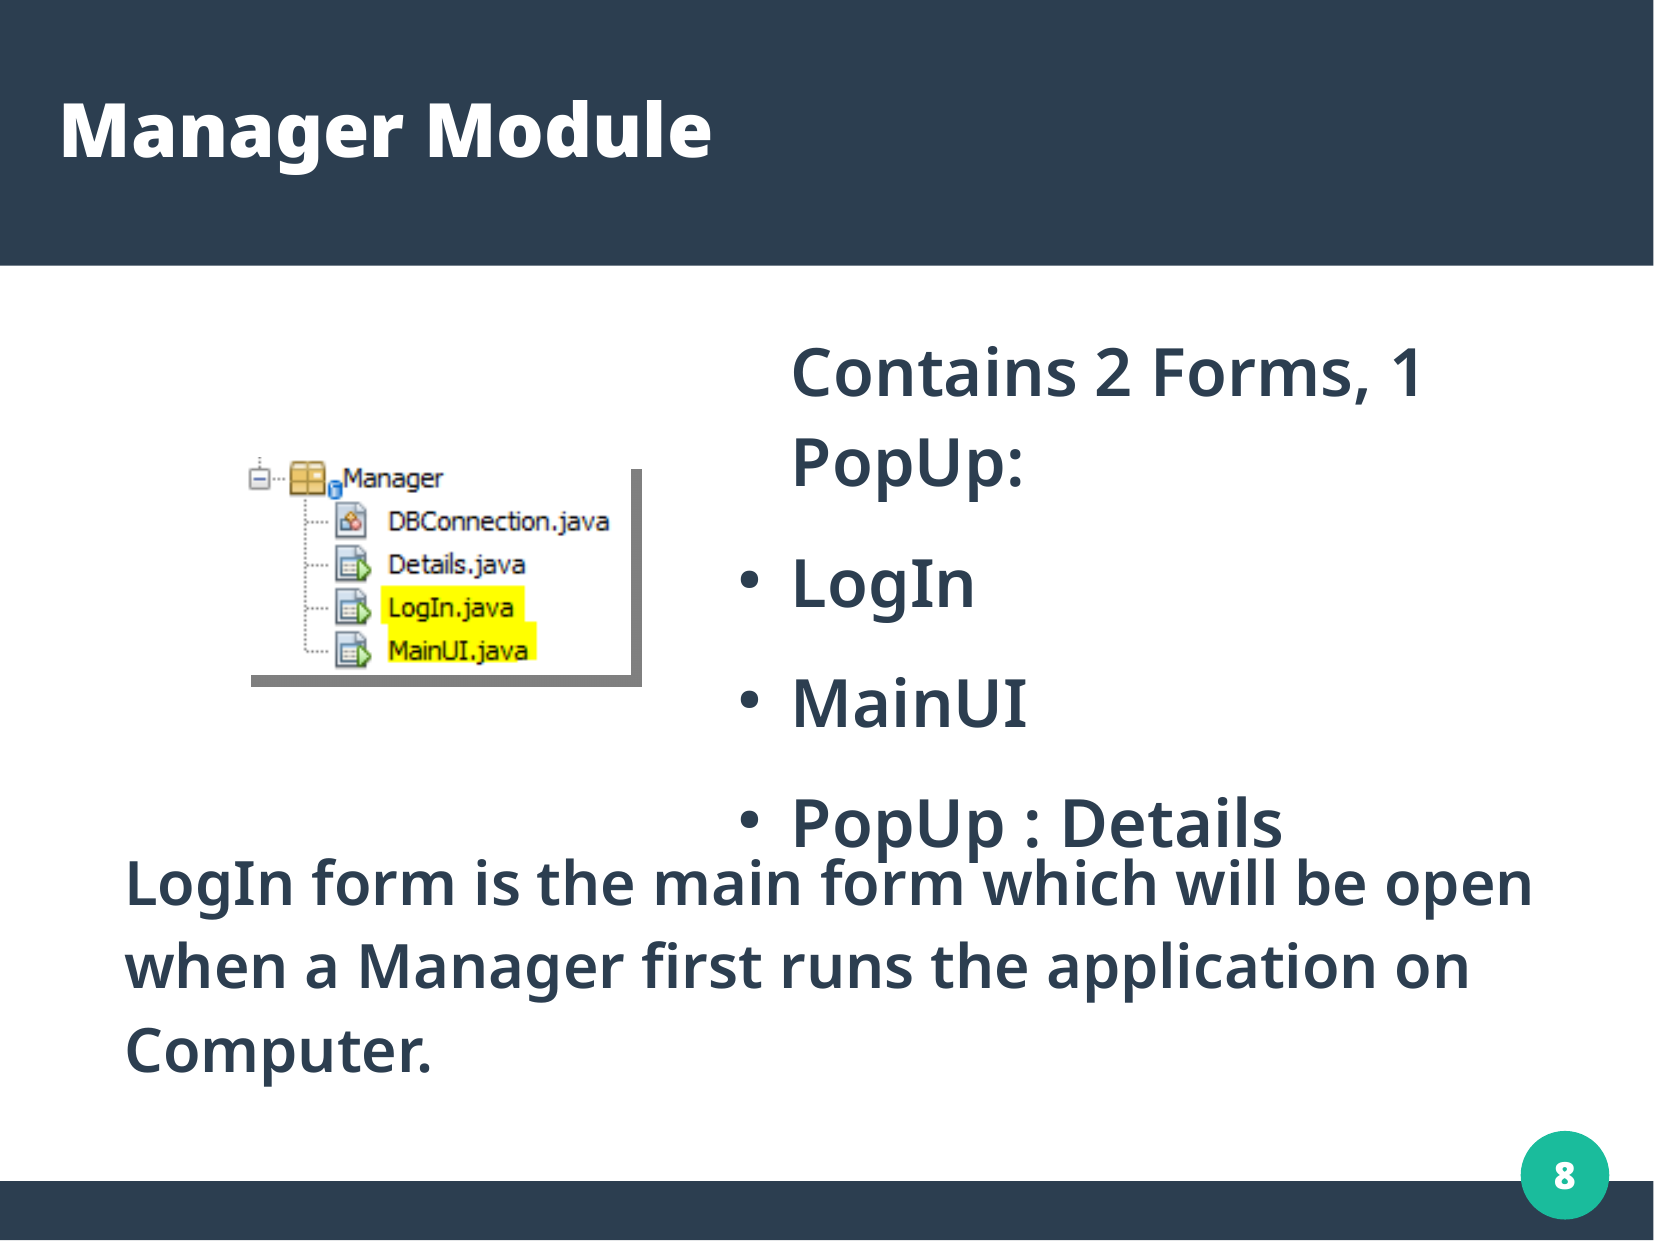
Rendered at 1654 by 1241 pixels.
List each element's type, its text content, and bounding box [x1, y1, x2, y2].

list Contains 2 Forms, 1 PopUp: LogIn MainUI PopUp : Details [720, 324, 1596, 840]
title Manager Module [59, 49, 1595, 207]
list LogIn form is the main form which will be open when a Manager first runs the application on Computer. [59, 840, 1596, 1091]
picture [240, 457, 631, 676]
